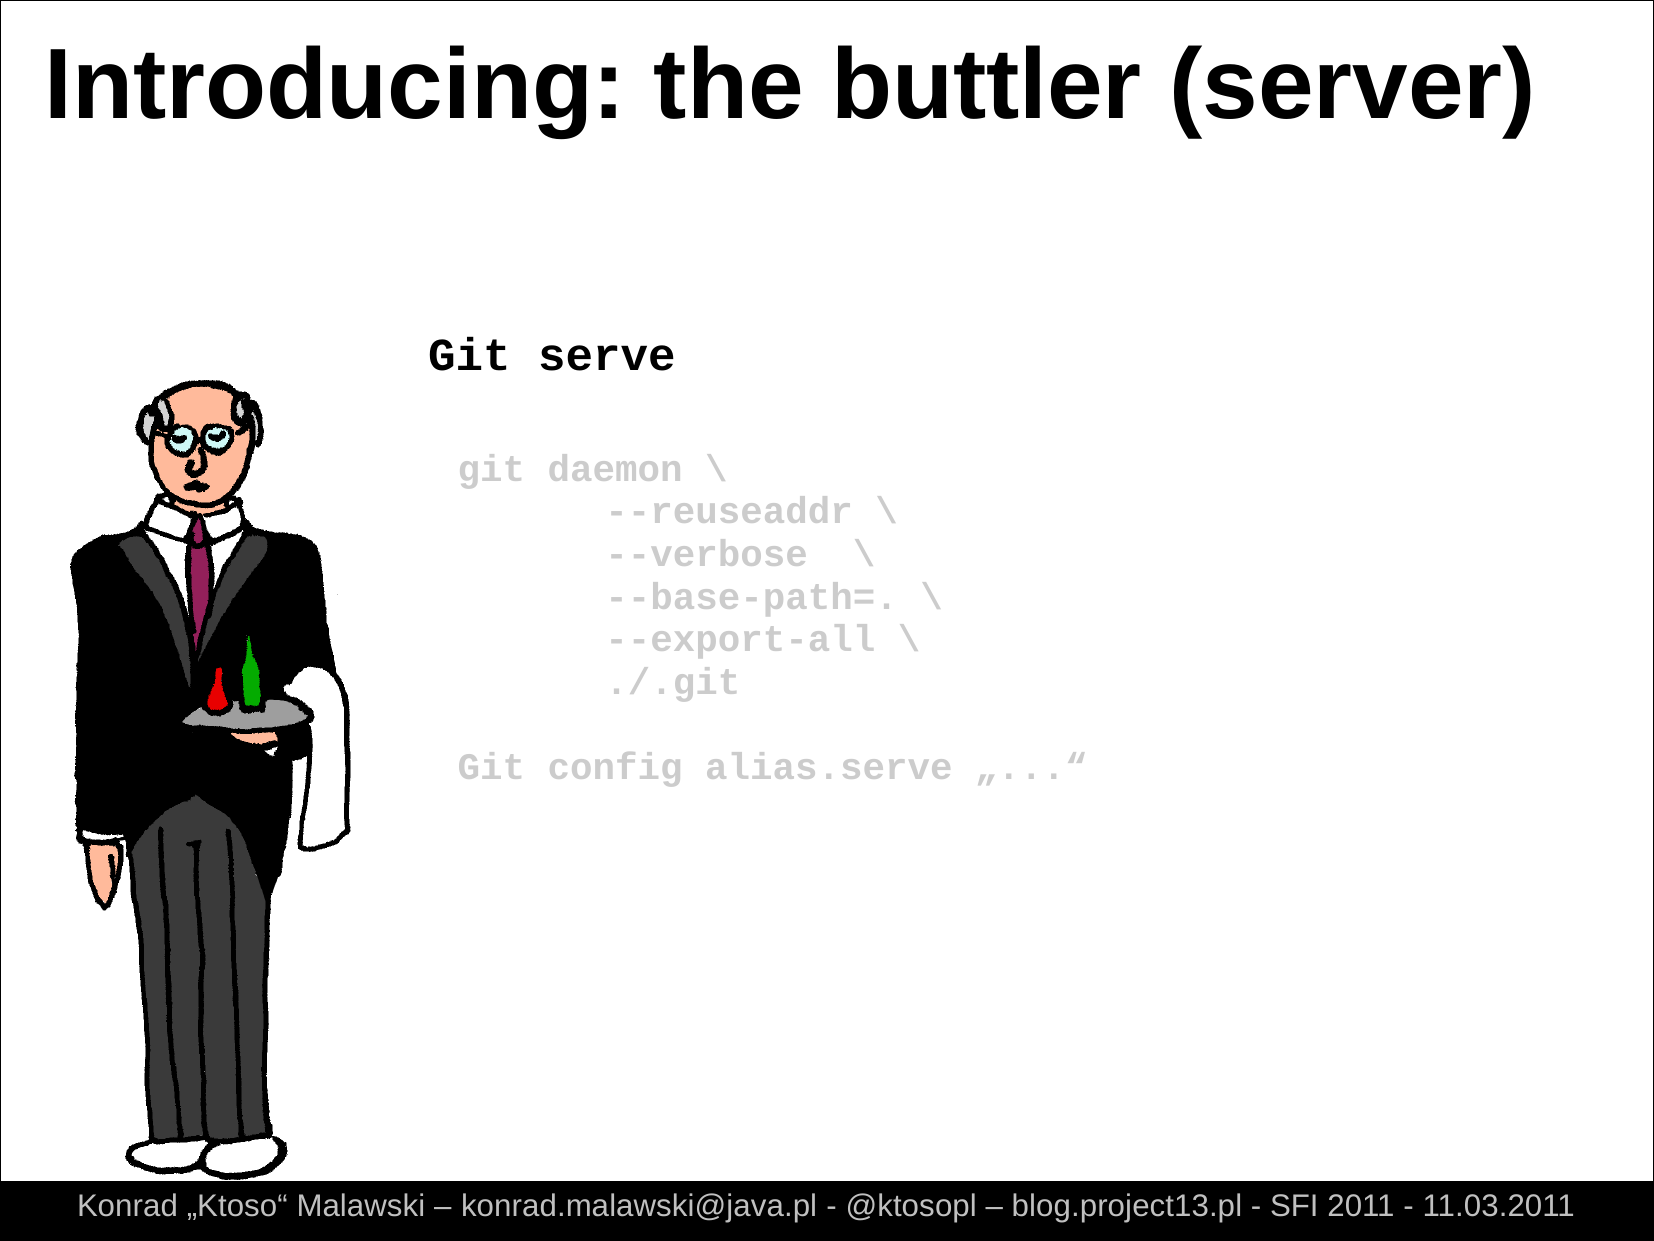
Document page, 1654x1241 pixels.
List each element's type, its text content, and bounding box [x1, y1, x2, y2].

text_box Konrad „Ktoso“ Malawski – konrad.malawski@java.pl - @ktosopl – blog.project13.pl - SFI 2011 - 11.03.2011 [0, 1181, 1654, 1238]
text_box git daemon \ --reuseaddr \ --verbose \ --base-path=. \ --export-all \ ./.git Git config alias.serve „...“ [442, 442, 1270, 798]
text_box Introducing: the buttler (server) [29, 21, 1625, 148]
picture [32, 358, 367, 1181]
text_box Git serve [413, 324, 1536, 392]
